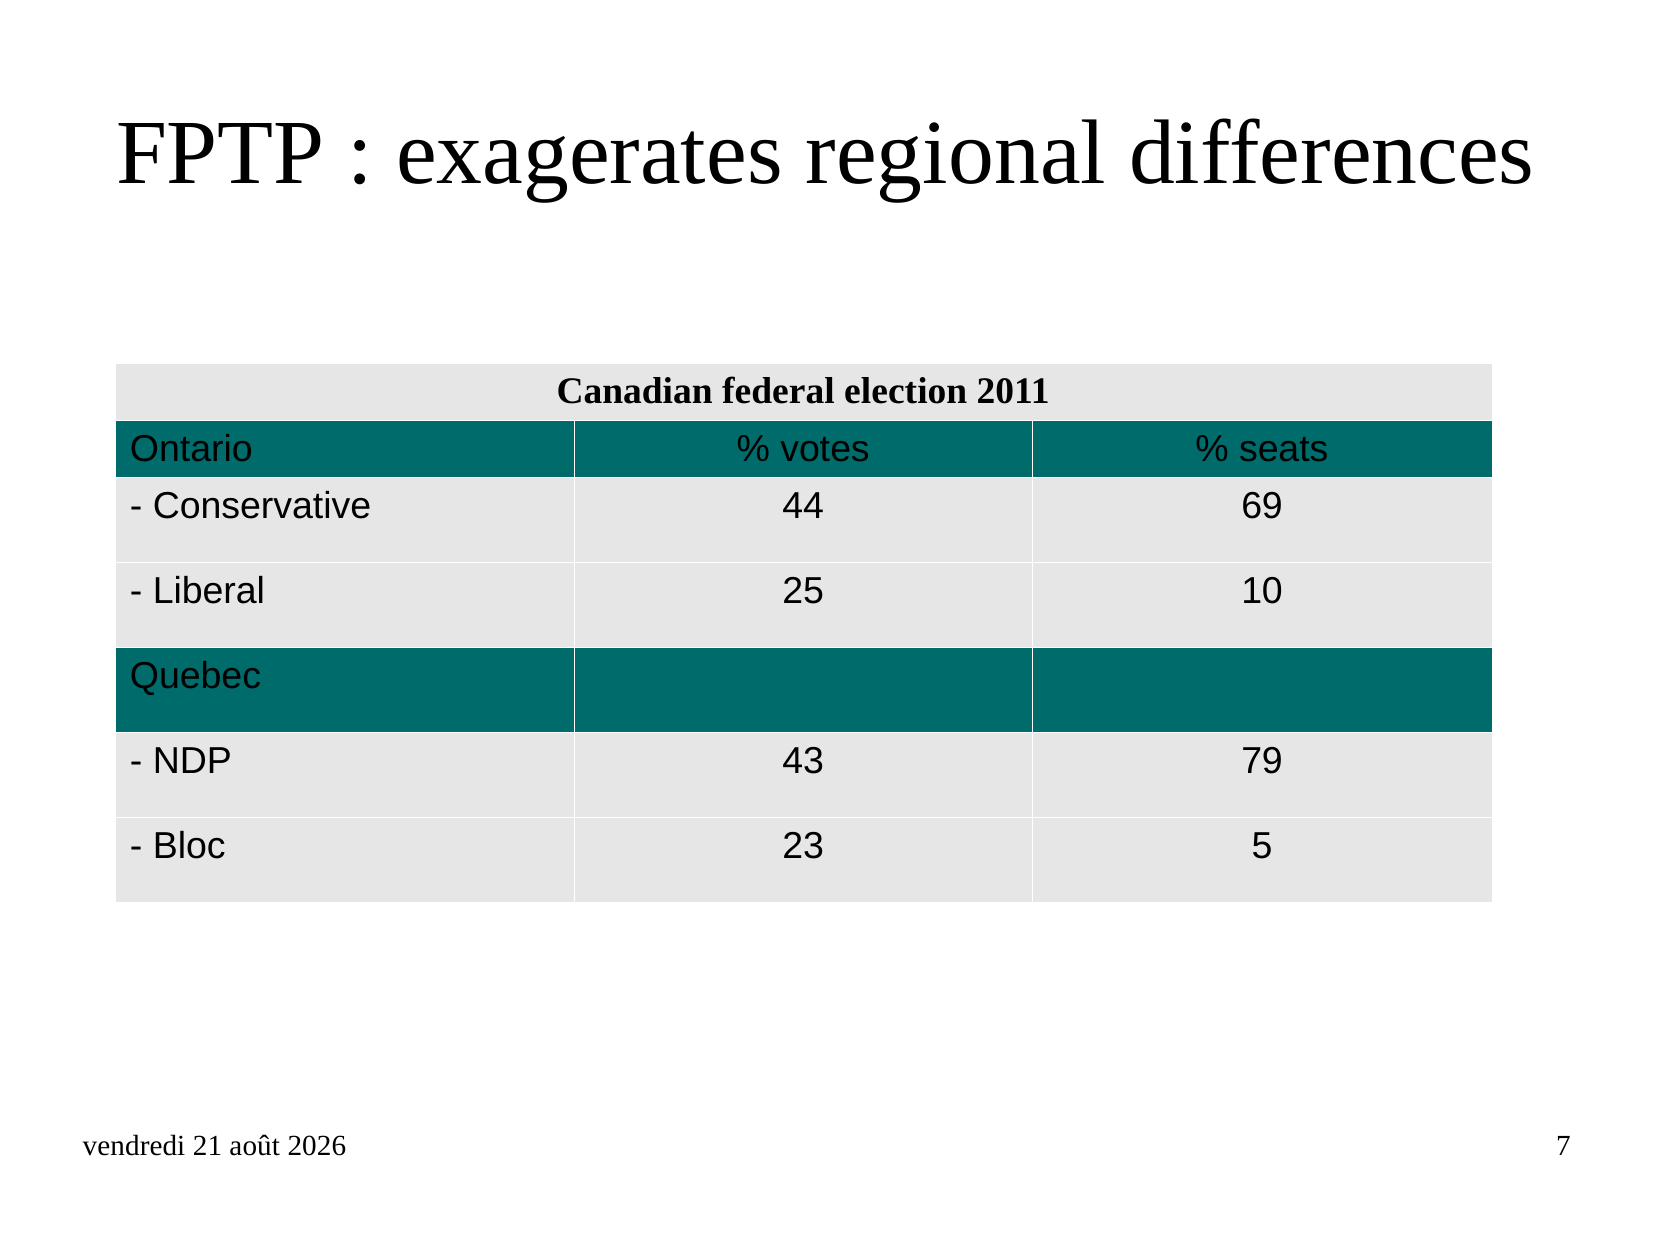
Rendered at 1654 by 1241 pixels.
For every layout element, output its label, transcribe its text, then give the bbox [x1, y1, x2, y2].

table_header Canadian federal election 2011 [116, 364, 1492, 420]
table_cell 69 [1033, 478, 1492, 562]
table_cell Ontario [116, 421, 574, 477]
table_cell - Conservative [116, 478, 574, 562]
table_cell - Bloc [116, 818, 574, 902]
table_cell 44 [575, 478, 1032, 562]
table_cell % seats [1033, 421, 1492, 477]
table_cell - Liberal [116, 563, 574, 647]
table_cell 43 [575, 733, 1032, 817]
table_cell 5 [1033, 818, 1492, 902]
table_cell 23 [575, 818, 1032, 902]
table_cell 25 [575, 563, 1032, 647]
table_cell Quebec [116, 648, 574, 732]
table_cell - NDP [116, 733, 574, 817]
table_cell % votes [575, 421, 1032, 477]
title FPTP : exagerates regional differences [82, 56, 1571, 250]
table_cell [1033, 648, 1492, 732]
table_cell 79 [1033, 733, 1492, 817]
table_cell 10 [1033, 563, 1492, 647]
table_cell [575, 648, 1032, 732]
